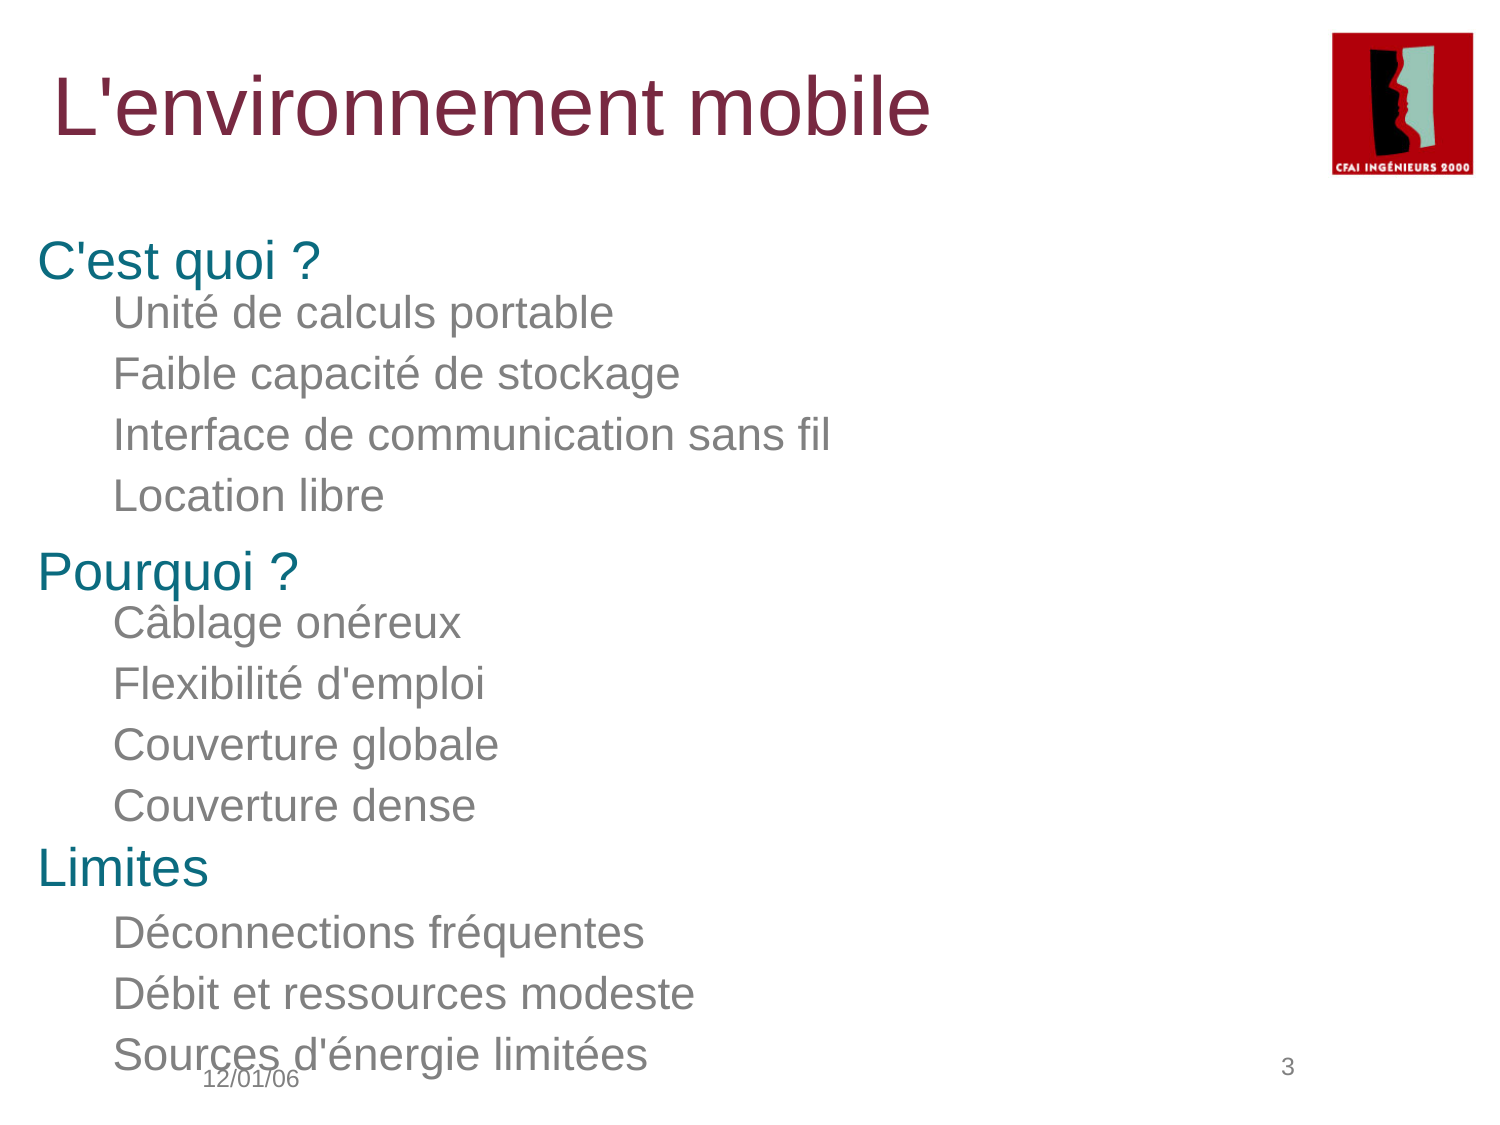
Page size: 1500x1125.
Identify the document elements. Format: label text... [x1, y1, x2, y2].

list C'est quoi ? Unité de calculs portable Faible capacité de stockage Interface de communication sans fil Location libre Pourquoi ? Câblage onéreux Flexibilité d'emploi Couverture globale Couverture dense Limites Déconnections fréquentes Débit et ressources modeste Sources d'énergie limitées [37, 237, 1463, 1083]
title L'environnement mobile [37, 58, 1326, 167]
picture [1328, 29, 1477, 178]
